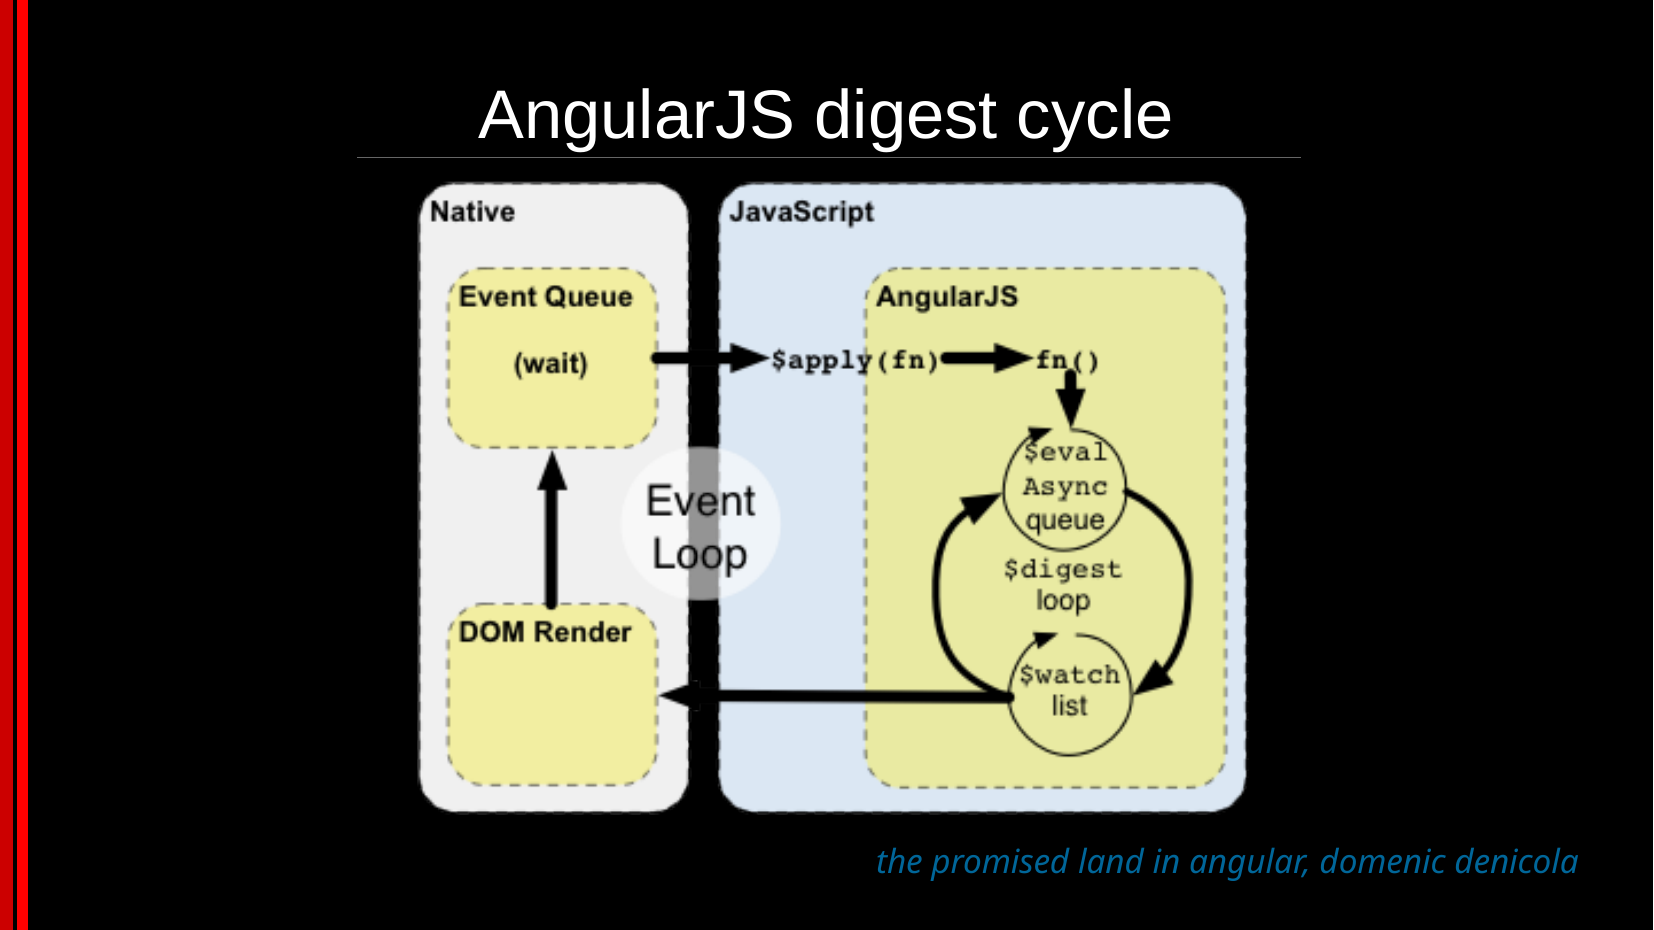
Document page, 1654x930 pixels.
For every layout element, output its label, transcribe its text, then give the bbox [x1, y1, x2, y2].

text_box the promised land in angular, domenic denicola [652, 841, 1581, 881]
picture [414, 176, 1249, 817]
title AngularJS digest cycle [82, 36, 1571, 193]
